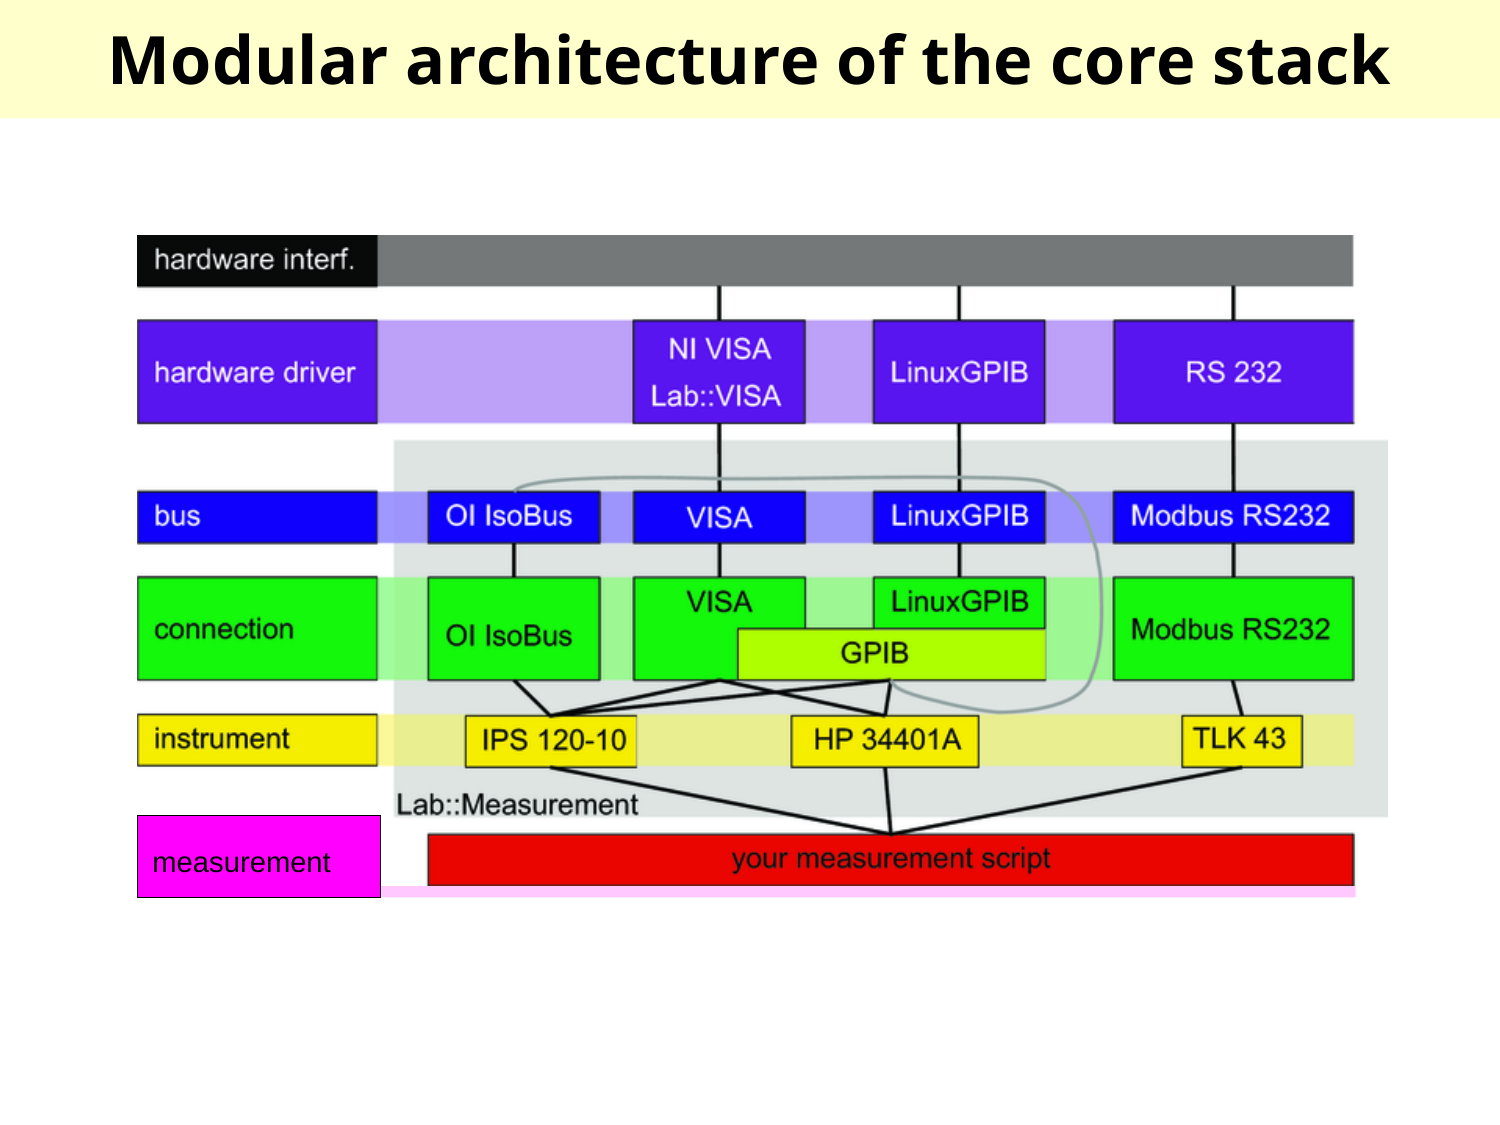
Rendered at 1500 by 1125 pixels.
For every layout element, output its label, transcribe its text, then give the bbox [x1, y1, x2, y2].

picture [137, 235, 1388, 886]
text_box [137, 815, 1356, 898]
text_box measurement [137, 836, 347, 886]
title Modular architecture of the core stack [0, 0, 1500, 119]
